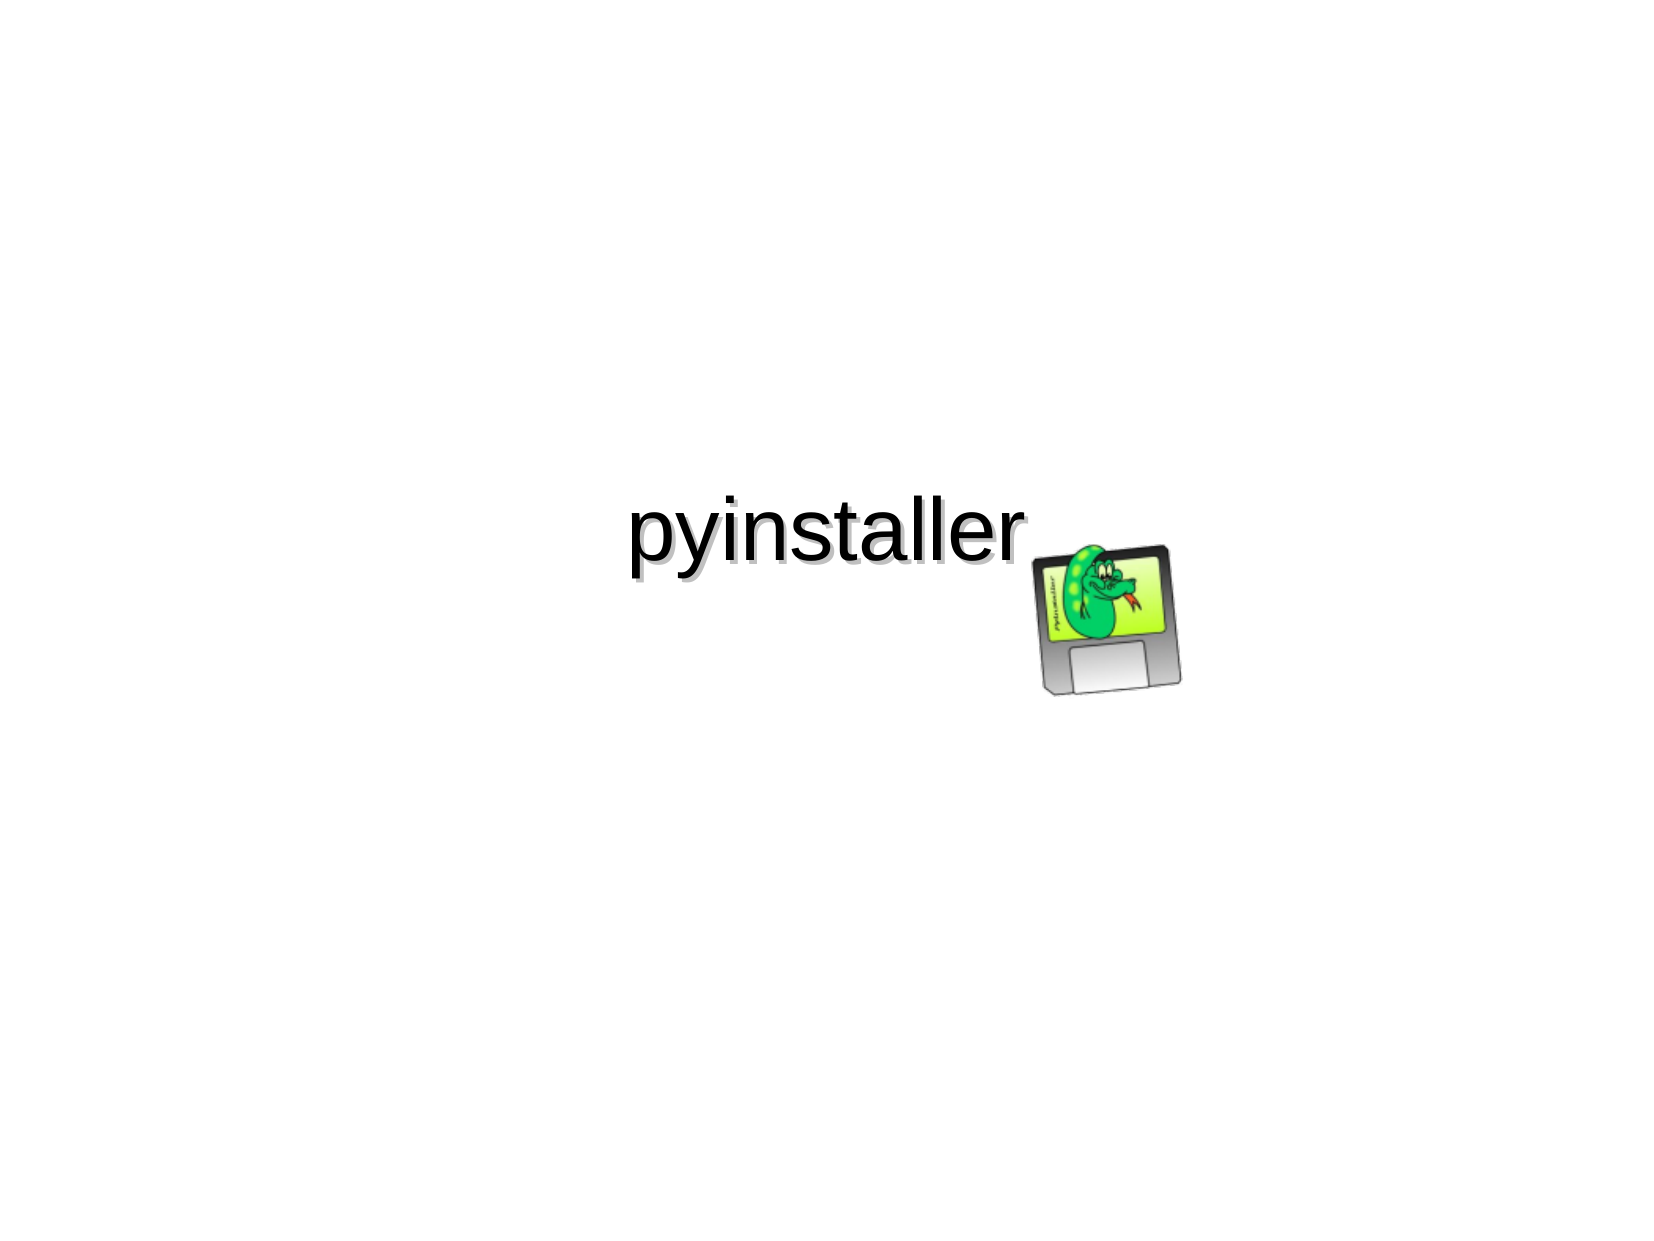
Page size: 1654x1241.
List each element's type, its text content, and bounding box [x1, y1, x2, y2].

subtitle pyinstaller [82, 49, 1571, 1010]
picture [1027, 543, 1183, 700]
